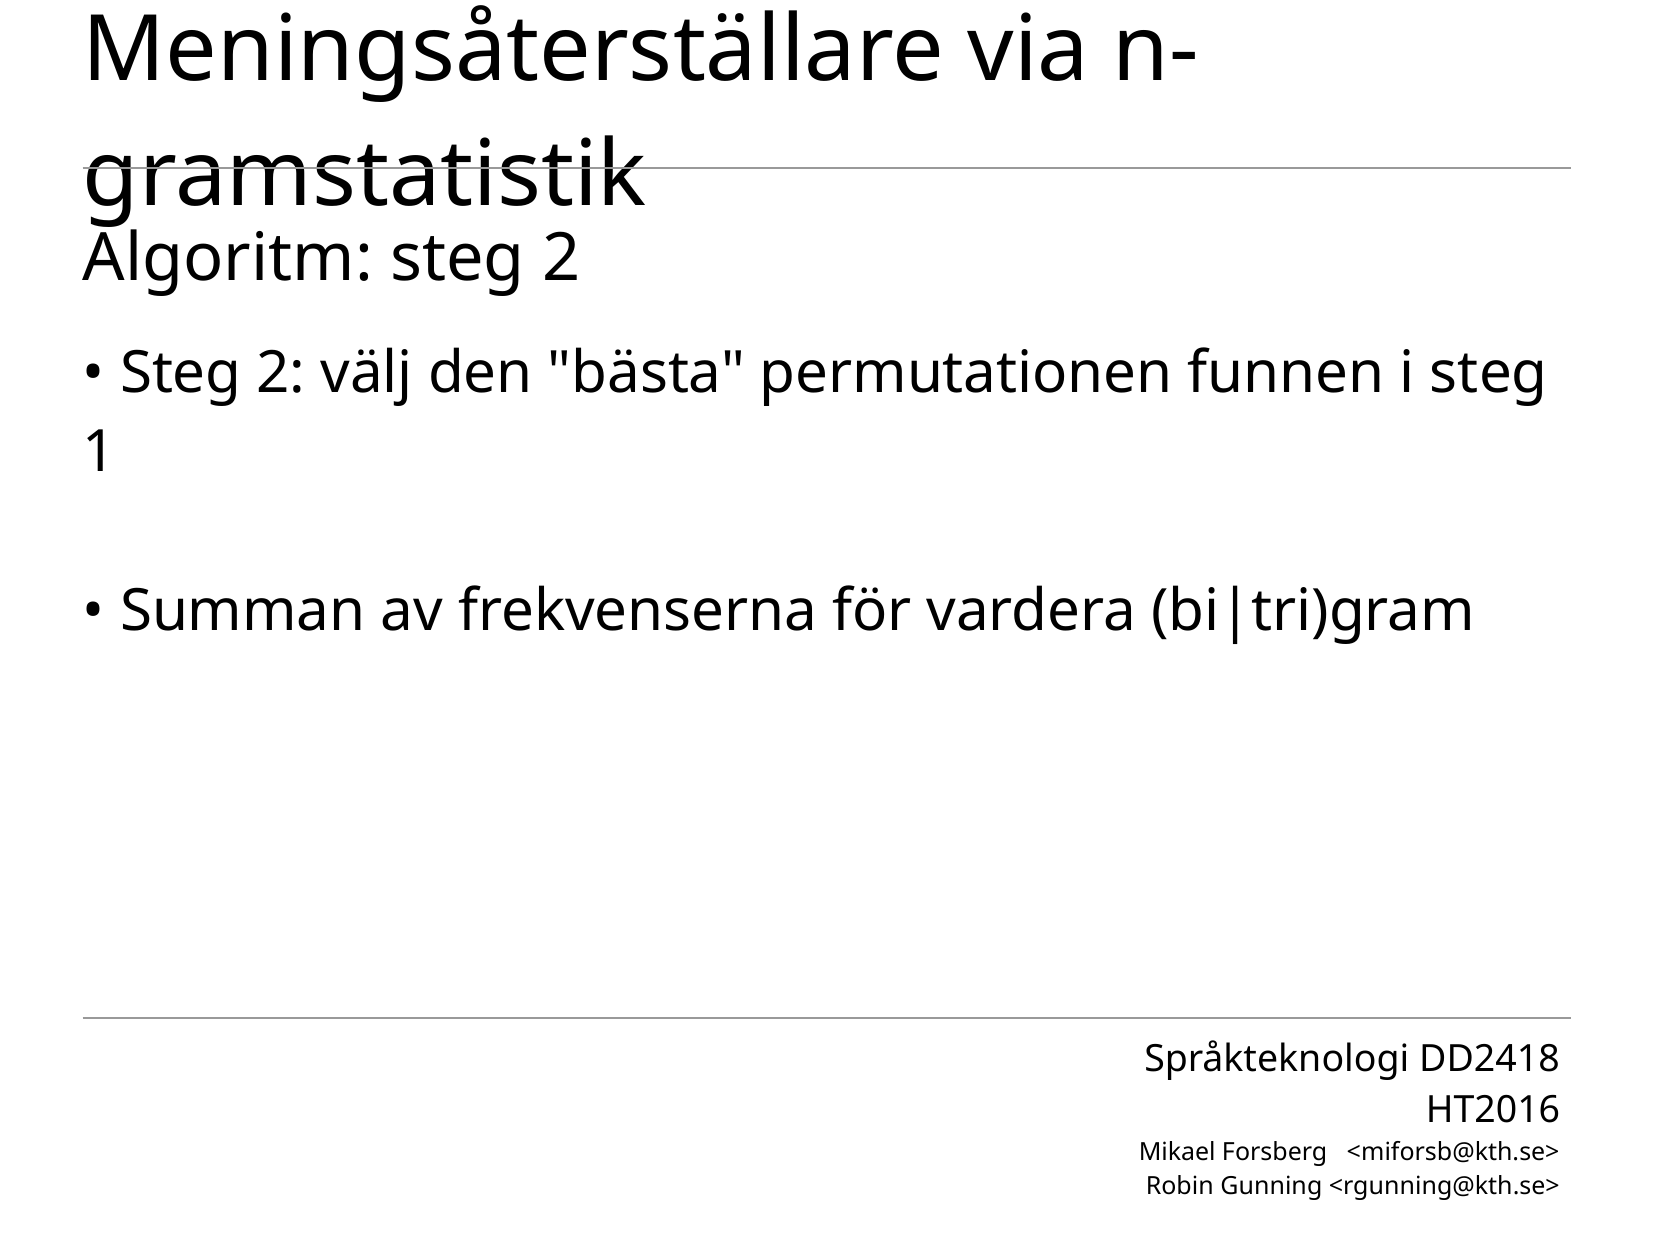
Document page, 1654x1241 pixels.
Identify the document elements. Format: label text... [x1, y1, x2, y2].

title Meningsåterställare via n-gramstatistik [82, 46, 1571, 167]
title Algoritm: steg 2 [82, 194, 1571, 316]
text_box Språkteknologi DD2418 HT2016 Mikael Forsberg <miforsb@kth.se> Robin Gunning <rgunning@kth.se> [1020, 1024, 1576, 1156]
subtitle • Steg 2: välj den "bästa" permutationen funnen i steg 1 • Summan av frekvenserna för vardera (bi|tri)gram [82, 330, 1571, 1010]
